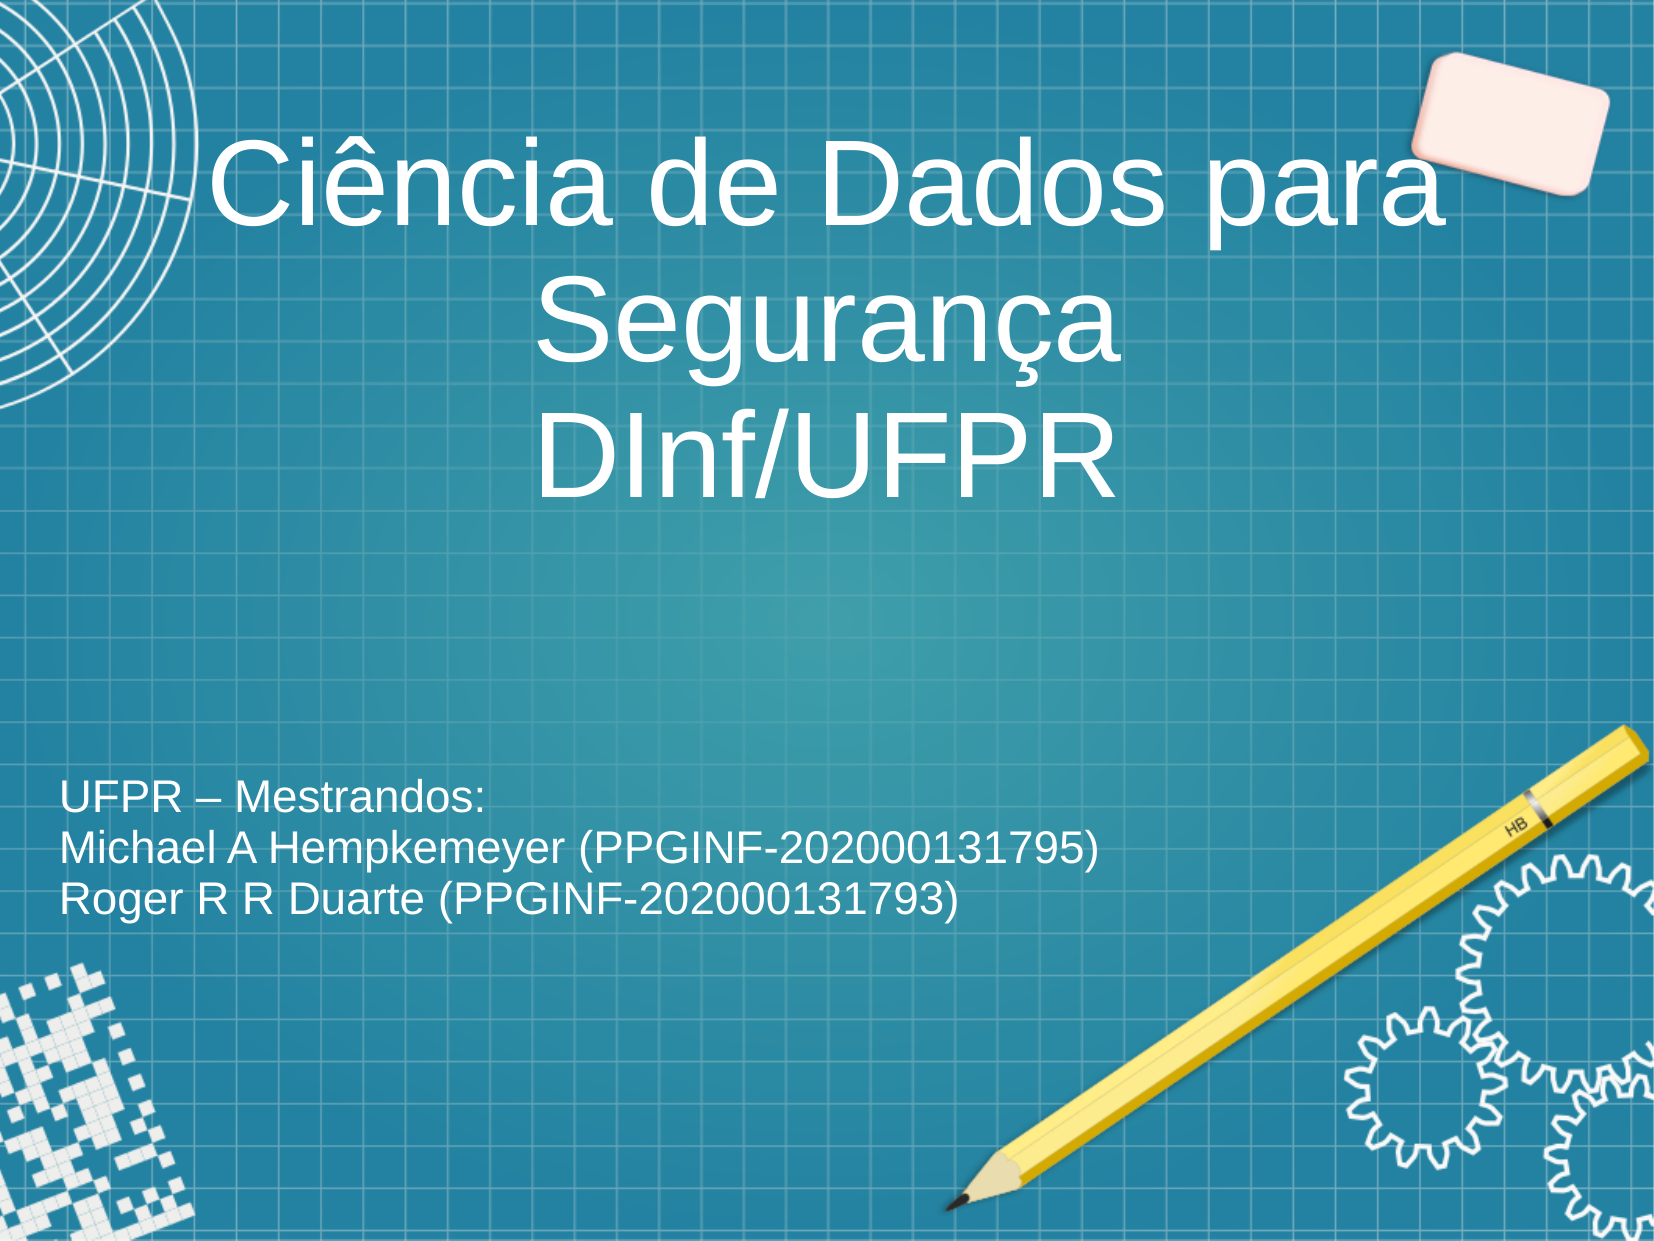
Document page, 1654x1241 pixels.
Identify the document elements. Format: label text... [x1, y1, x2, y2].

picture [0, 0, 1654, 1241]
title Ciência de Dados para Segurança DInf/UFPR [82, 114, 1571, 524]
title UFPR – Mestrandos: Michael A Hempkemeyer (PPGINF-202000131795) Roger R R Duarte (PPGINF-202000131793) [59, 744, 1241, 952]
